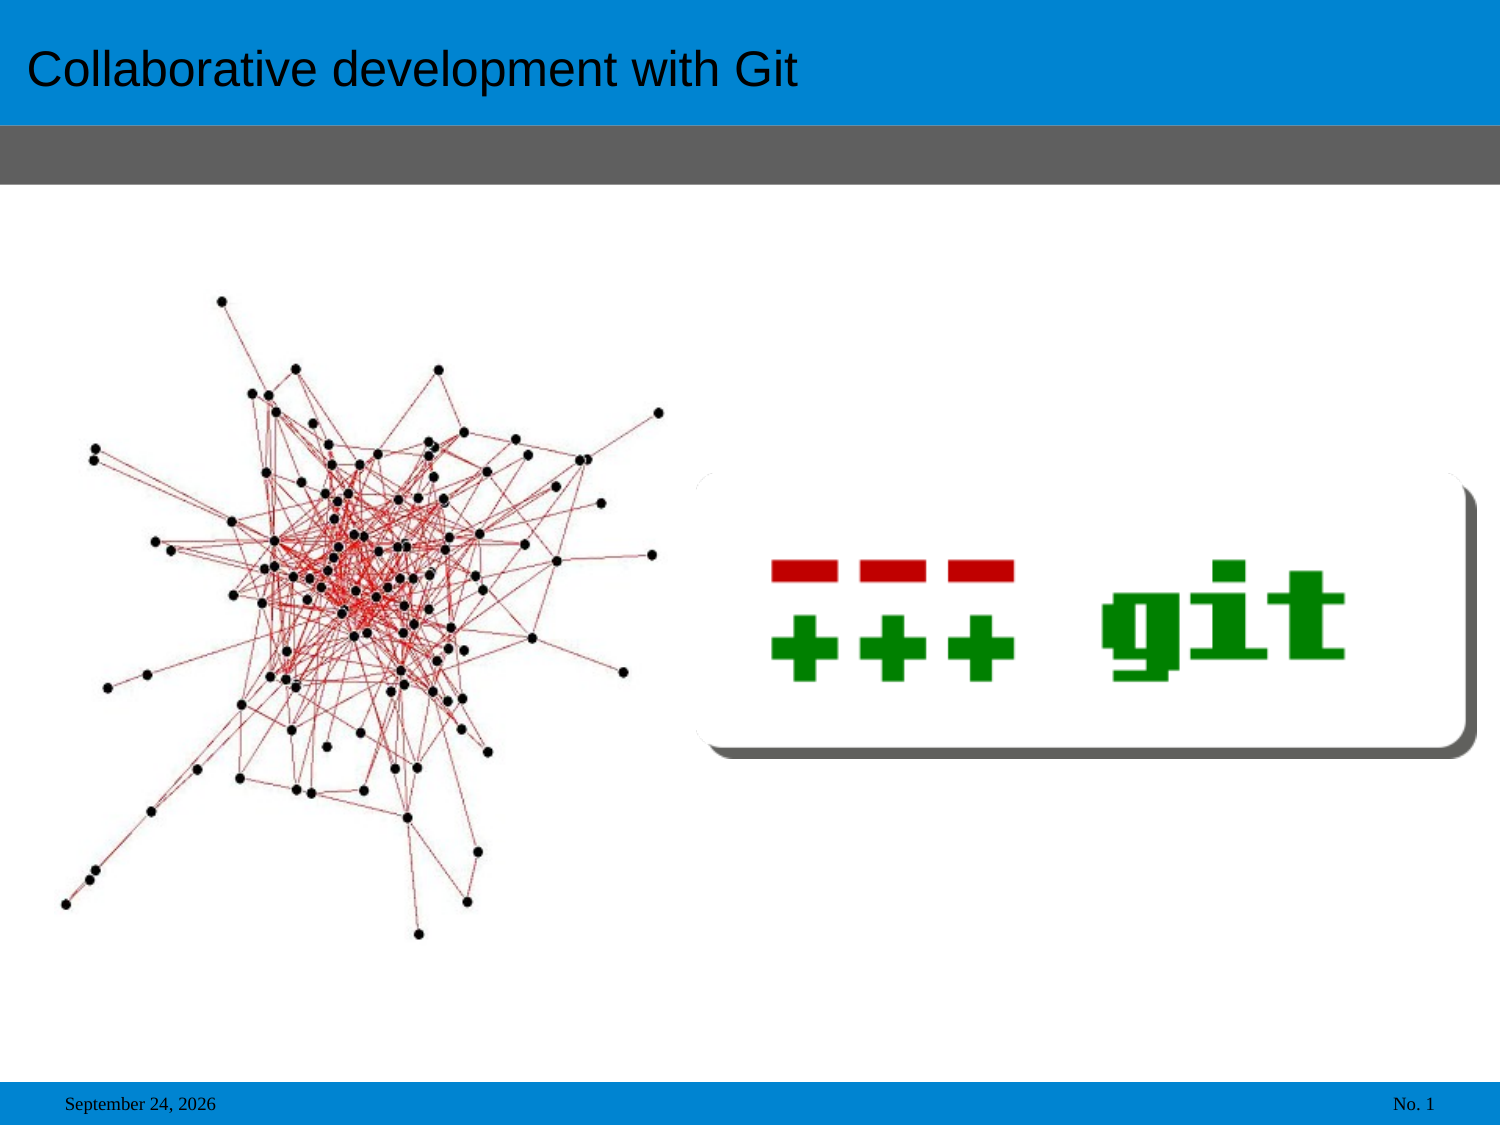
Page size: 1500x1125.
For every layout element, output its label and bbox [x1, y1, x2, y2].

picture [54, 289, 668, 946]
picture [695, 472, 1477, 759]
